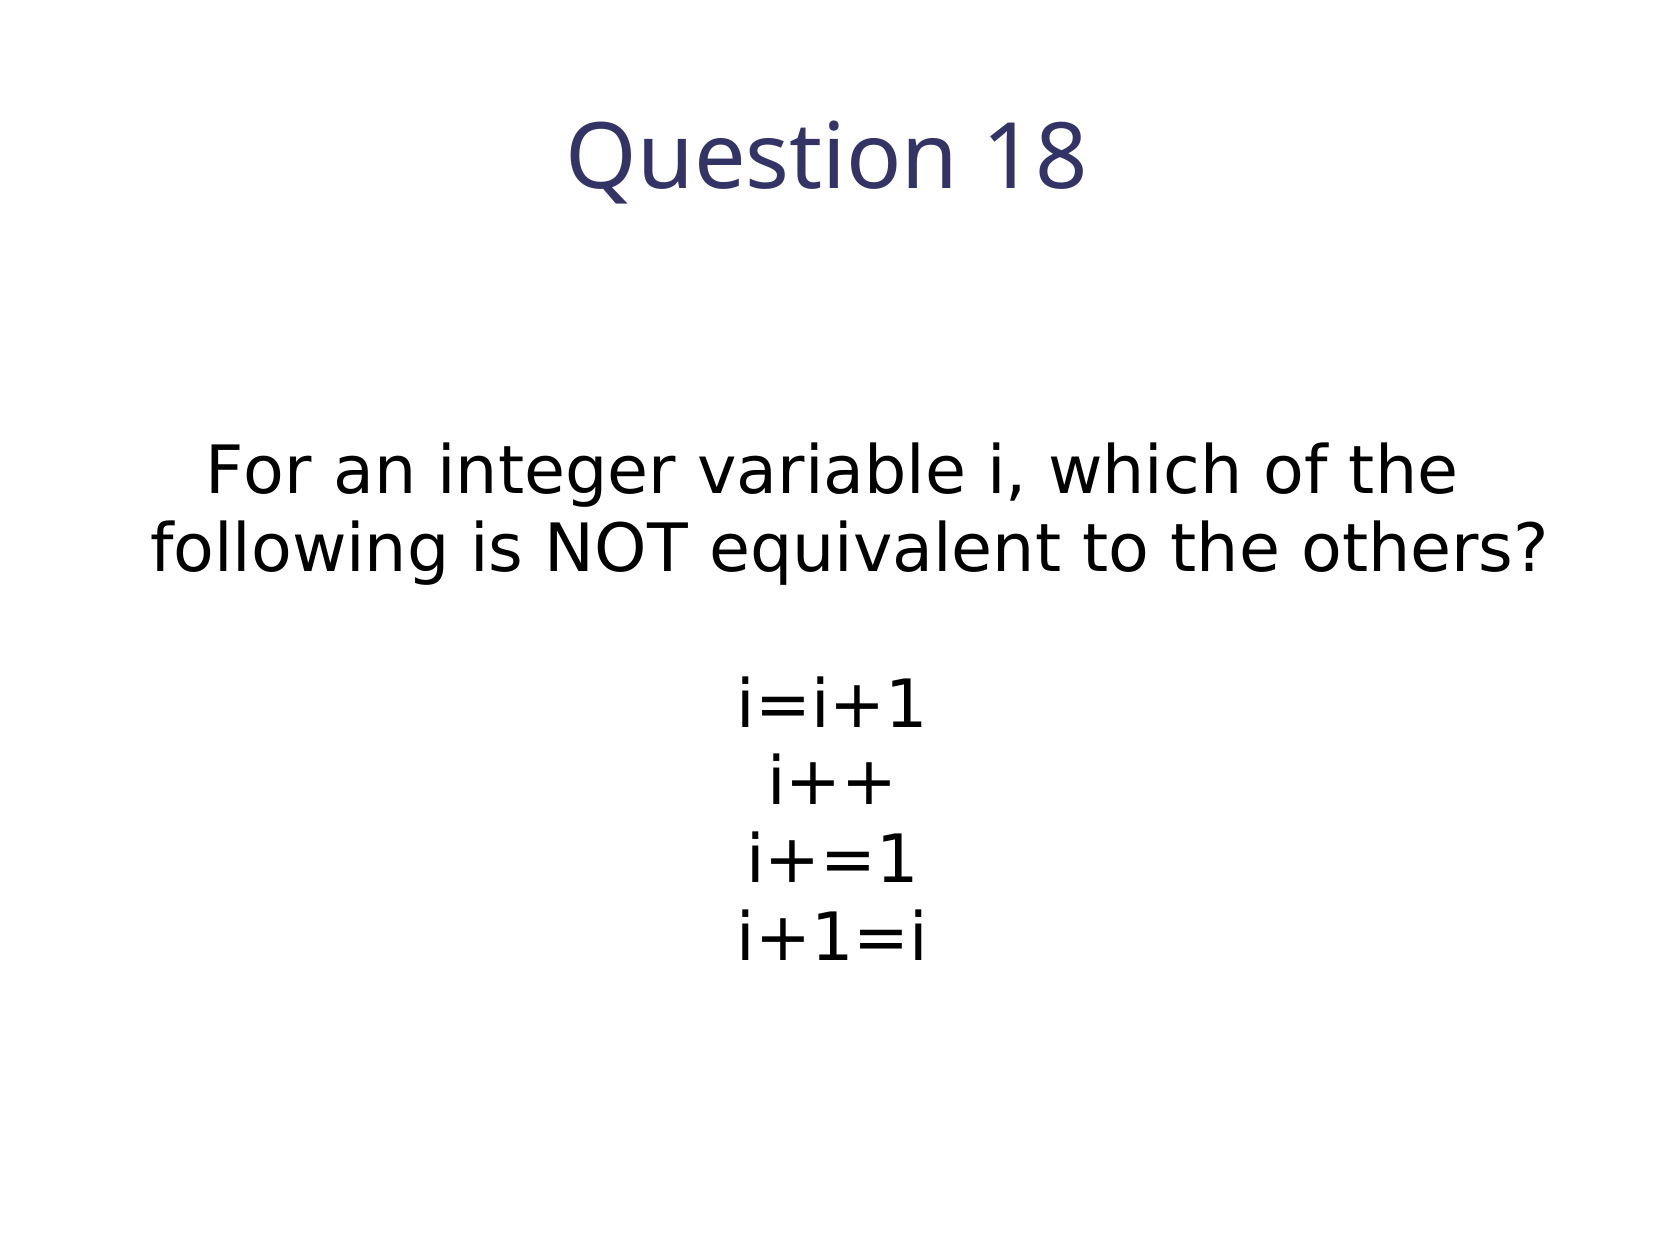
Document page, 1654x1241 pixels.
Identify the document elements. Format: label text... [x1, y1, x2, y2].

title Question <number> [82, 49, 1571, 257]
subtitle For an integer variable i, which of the following is NOT equivalent to the others? i=i+1 i++ i+=1 i+1=i [59, 294, 1571, 1114]
